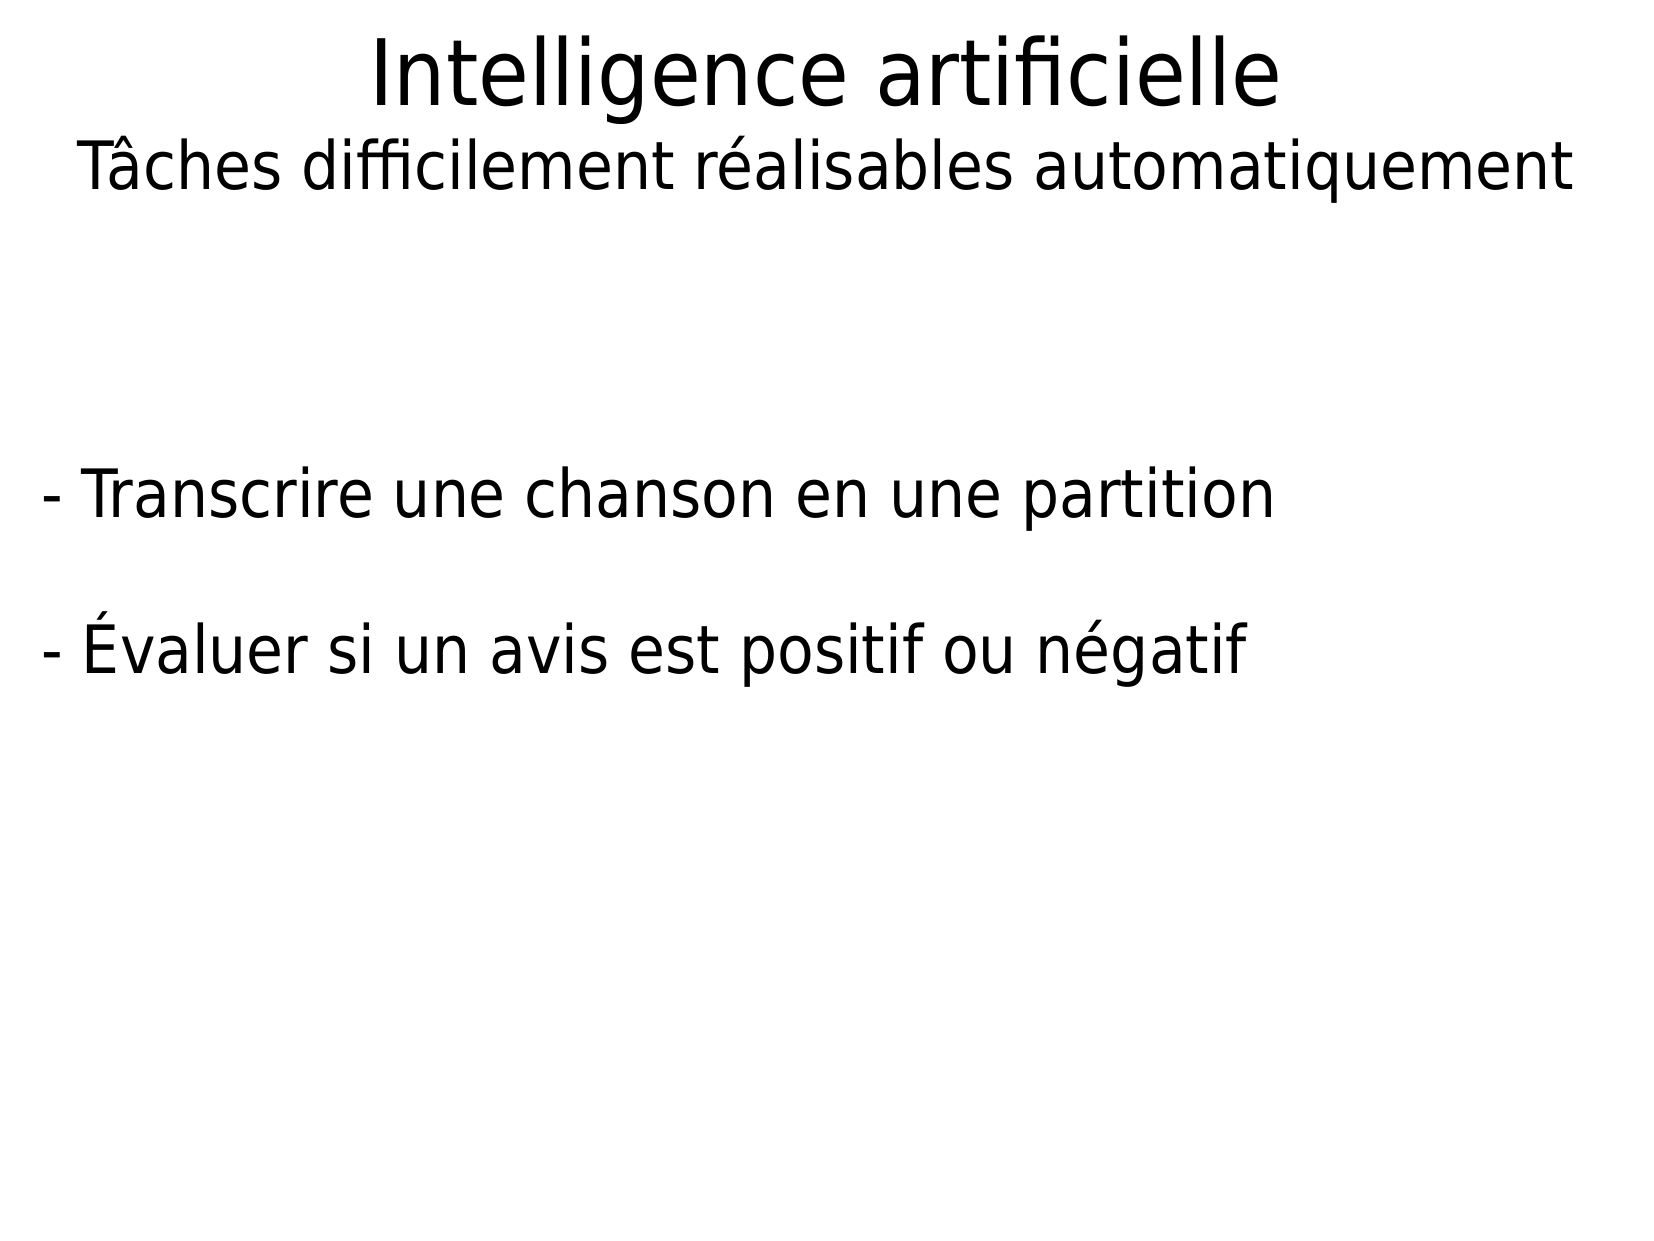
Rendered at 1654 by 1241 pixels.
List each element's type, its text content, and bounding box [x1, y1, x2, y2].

title Intelligence artificielle Tâches difficilement réalisables automatiquement [41, 12, 1613, 214]
title - Transcrire une chanson en une partition - Évaluer si un avis est positif ou négatif [41, 222, 1613, 1183]
